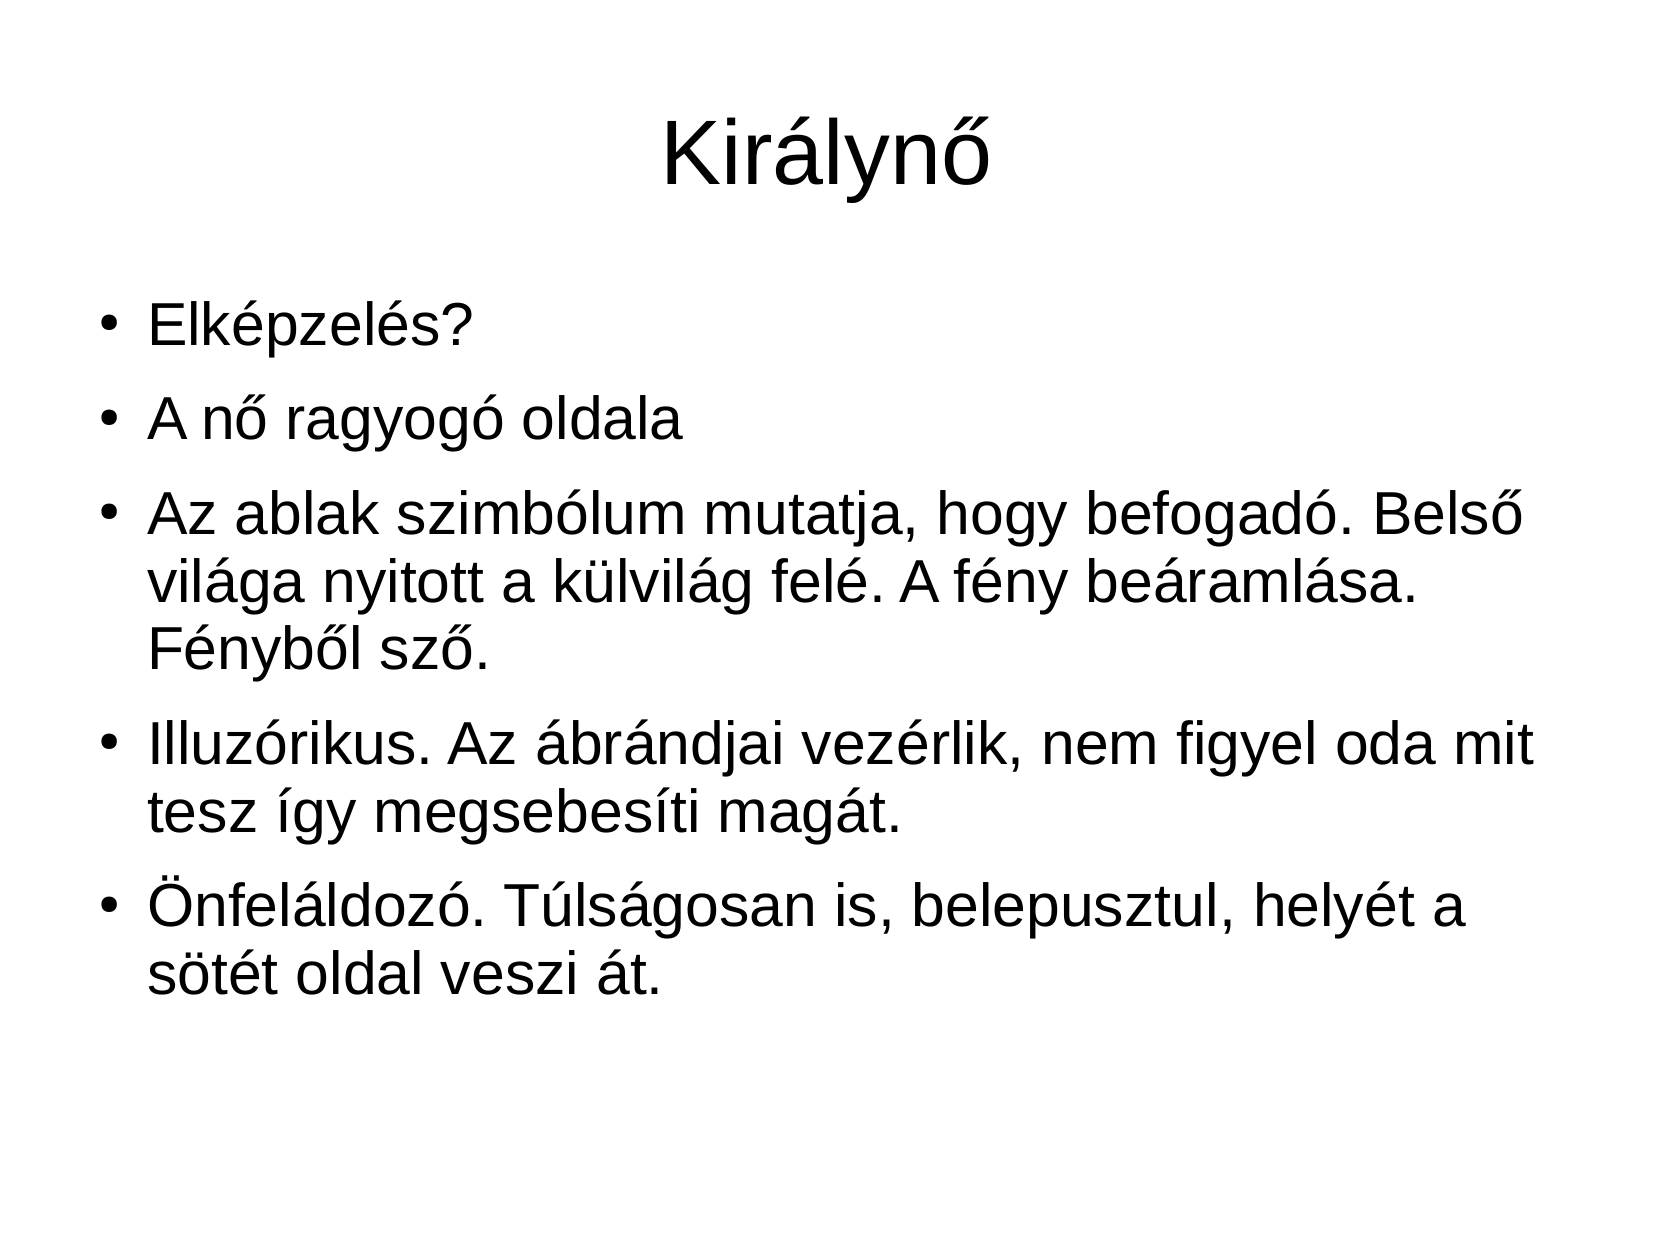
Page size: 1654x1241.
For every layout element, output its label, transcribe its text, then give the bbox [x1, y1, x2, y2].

list Elképzelés? A nő ragyogó oldala Az ablak szimbólum mutatja, hogy befogadó. Belső világa nyitott a külvilág felé. A fény beáramlása. Fényből sző. Illuzórikus. Az ábrándjai vezérlik, nem figyel oda mit tesz így megsebesíti magát. Önfeláldozó. Túlságosan is, belepusztul, helyét a sötét oldal veszi át. [82, 290, 1571, 1010]
title Királynő [82, 49, 1571, 257]
